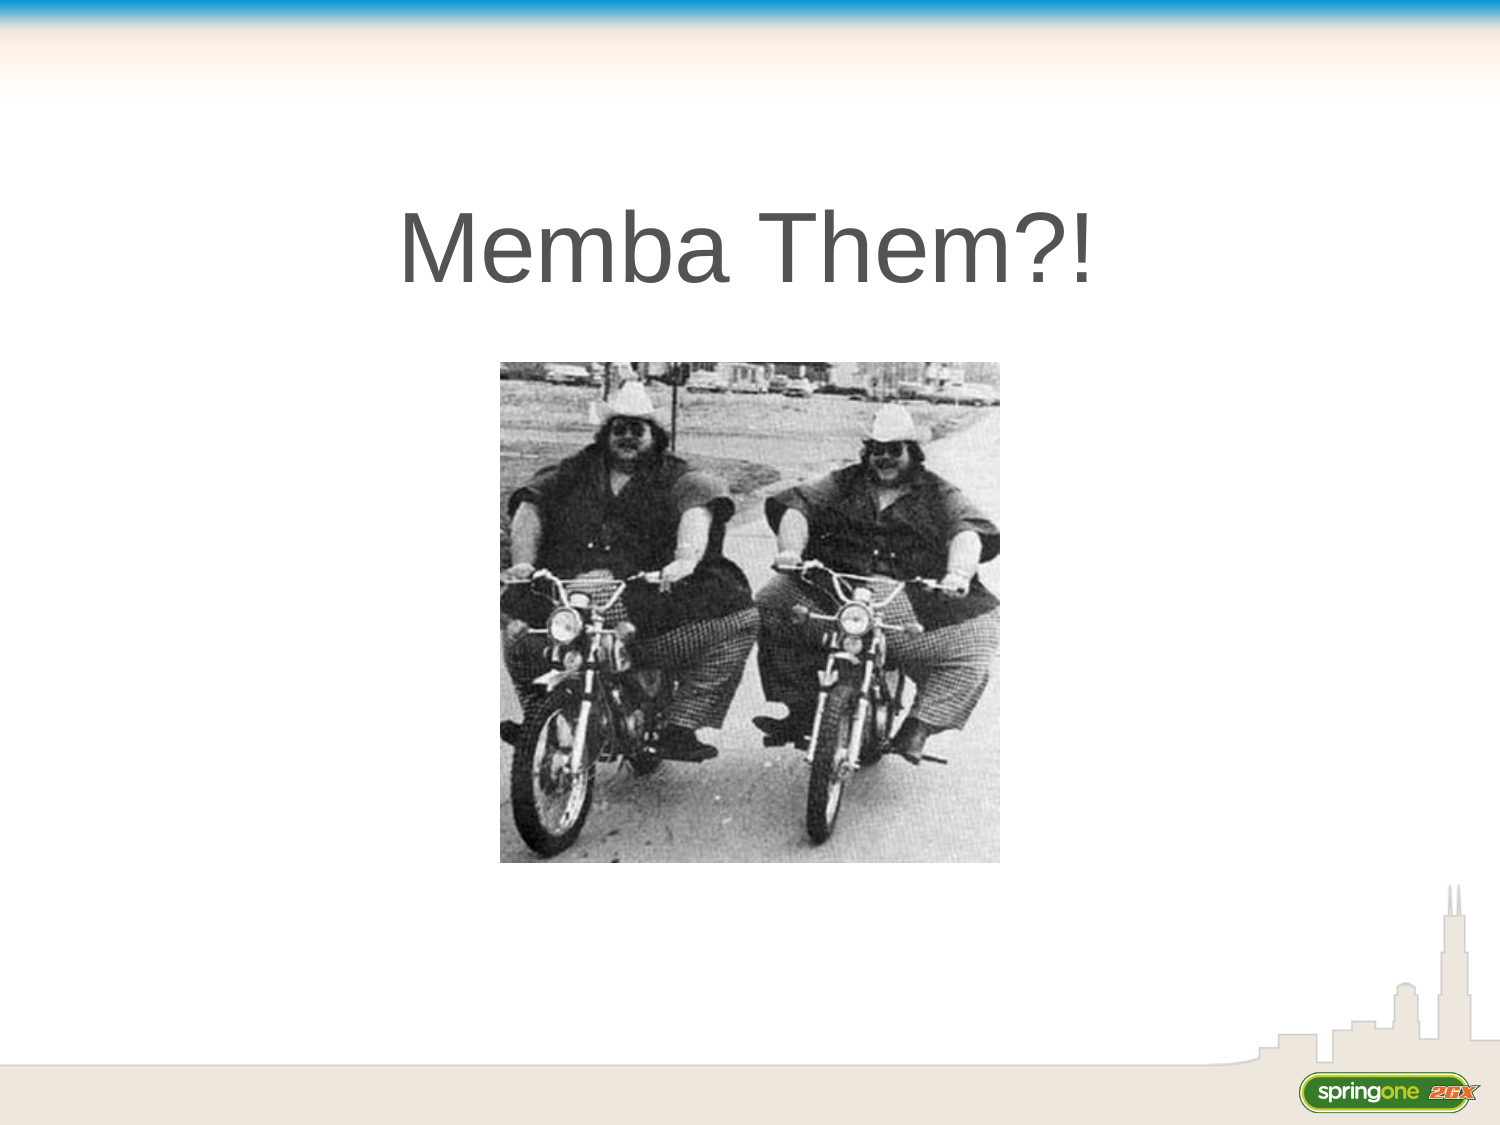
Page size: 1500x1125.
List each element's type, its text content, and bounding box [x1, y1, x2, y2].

picture [0, 3, 1500, 1125]
title Memba Them?! [56, 153, 1438, 332]
